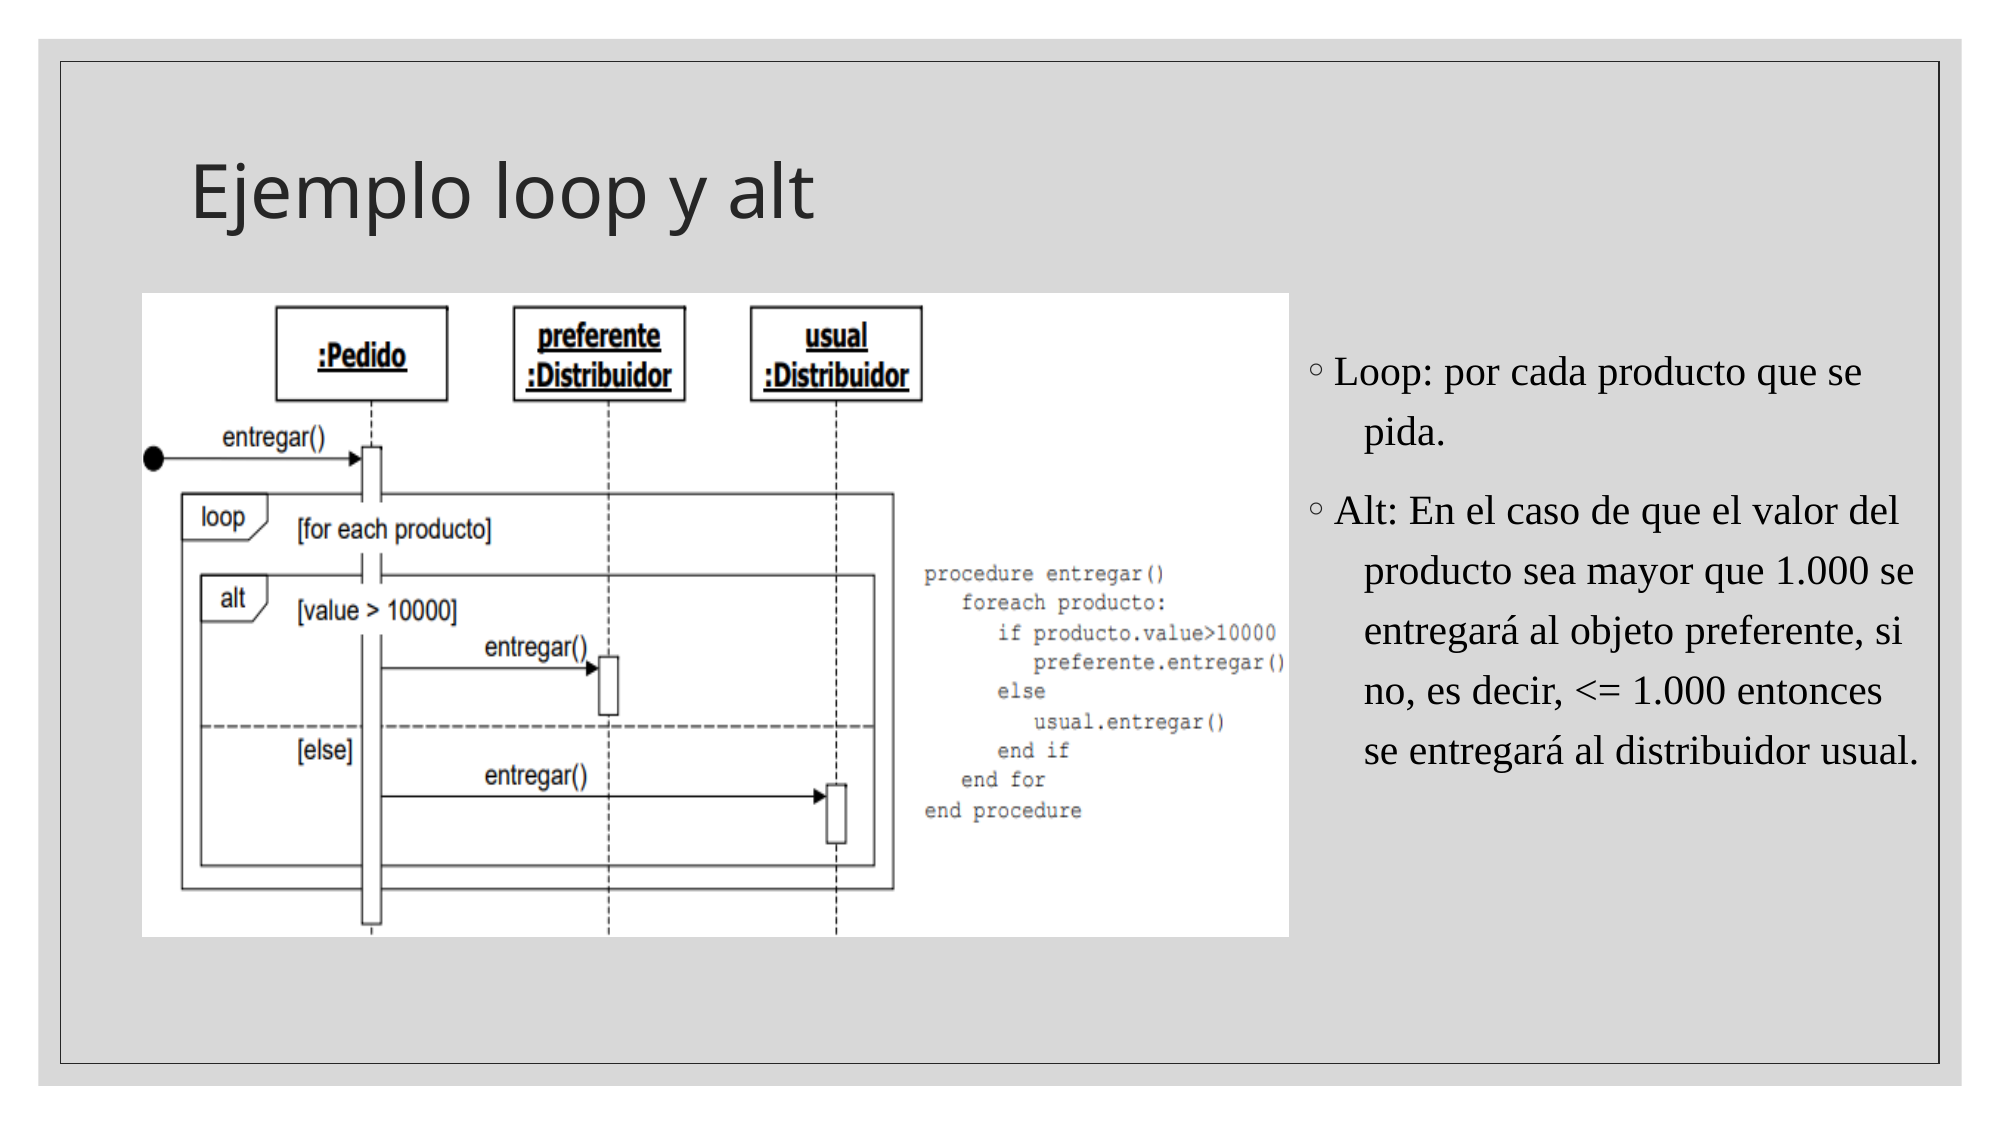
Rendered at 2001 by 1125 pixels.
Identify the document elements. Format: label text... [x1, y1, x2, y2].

title Ejemplo loop y alt [174, 105, 1825, 283]
picture [142, 293, 1289, 937]
text_box Loop: por cada producto que se pida. Alt: En el caso de que el valor del producto sea mayor que 1.000 se entregará al objeto preferente, si no, es decir, <= 1.000 entonces se entregará al distribuidor usual. [1288, 326, 1940, 826]
